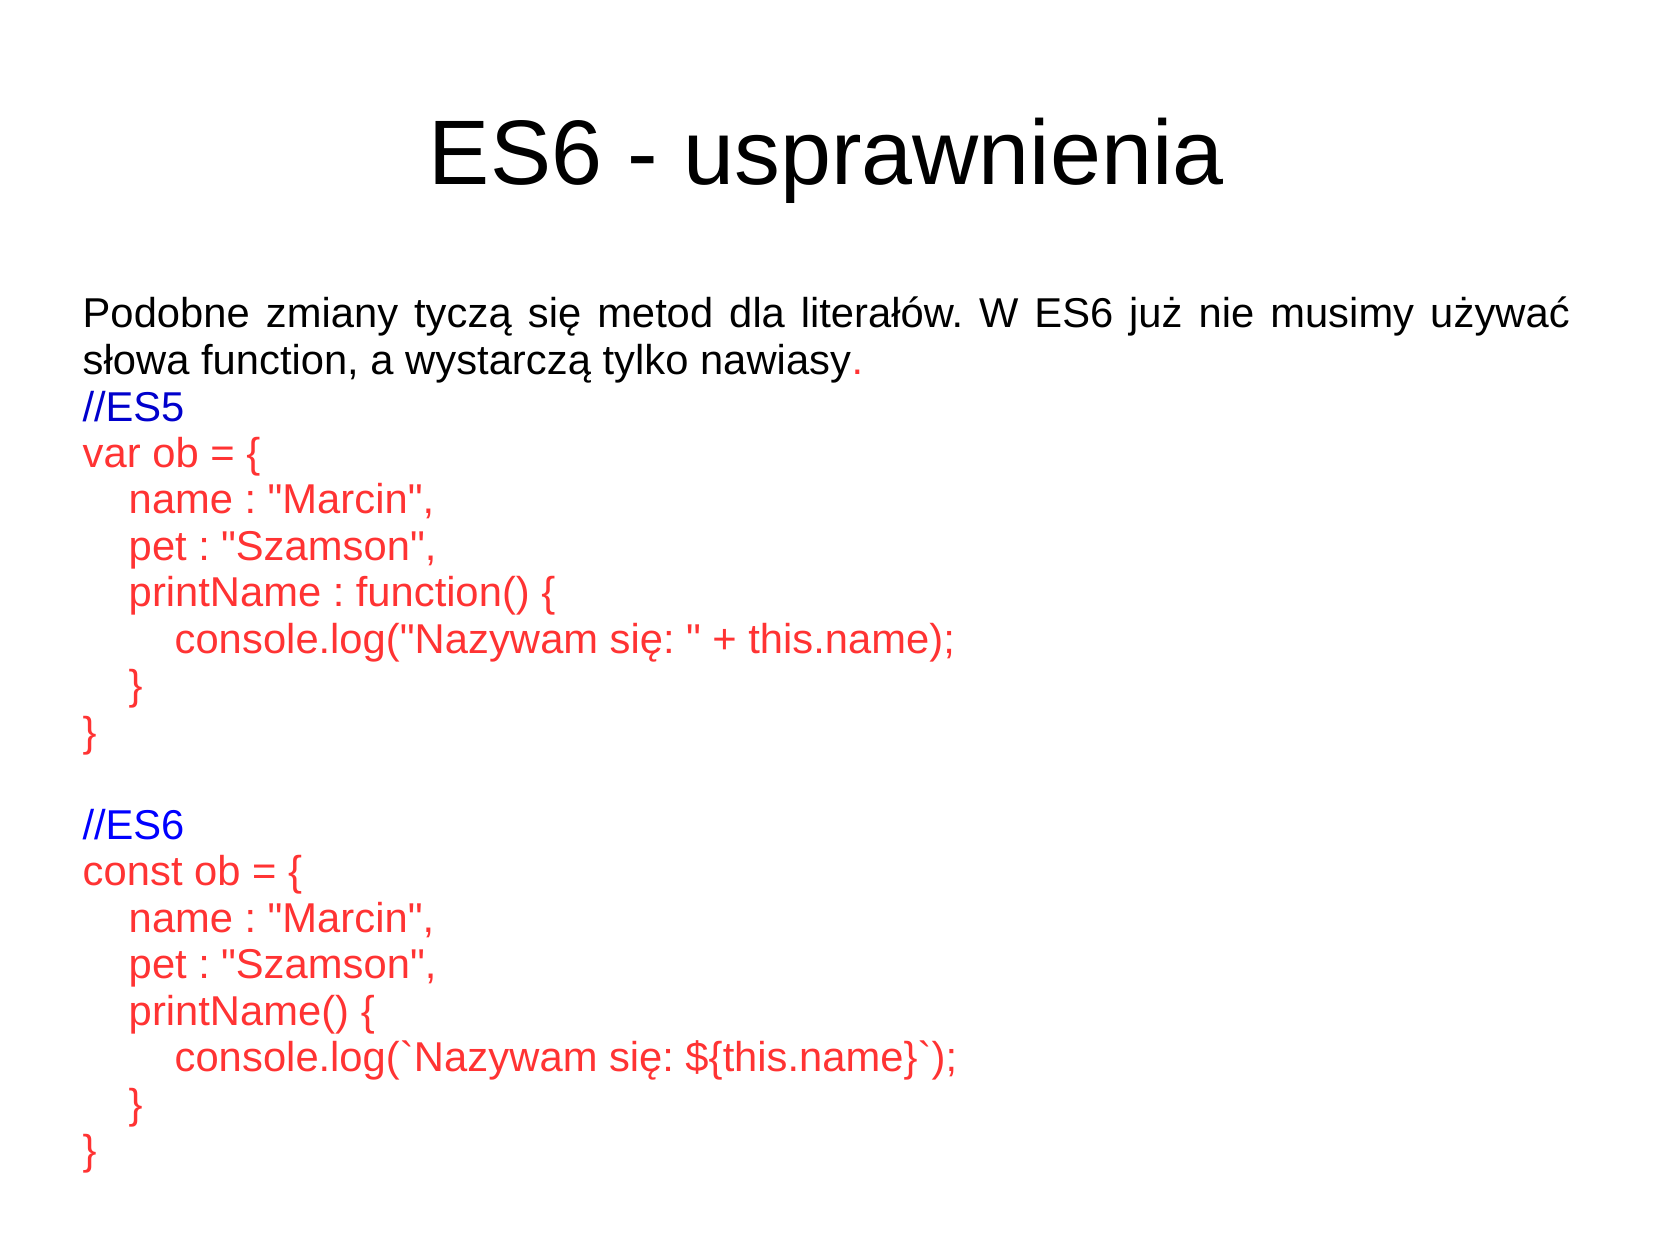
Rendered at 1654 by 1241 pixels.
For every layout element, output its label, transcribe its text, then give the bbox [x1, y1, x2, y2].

subtitle Podobne zmiany tyczą się metod dla literałów. W ES6 już nie musimy używać słowa function, a wystarczą tylko nawiasy. //ES5 var ob = { name : "Marcin", pet : "Szamson", printName : function() { console.log("Nazywam się: " + this.name); } } //ES6 const ob = { name : "Marcin", pet : "Szamson", printName() { console.log(`Nazywam się: ${this.name}`); } } [82, 290, 1571, 1183]
title ES6 - usprawnienia [82, 49, 1571, 257]
